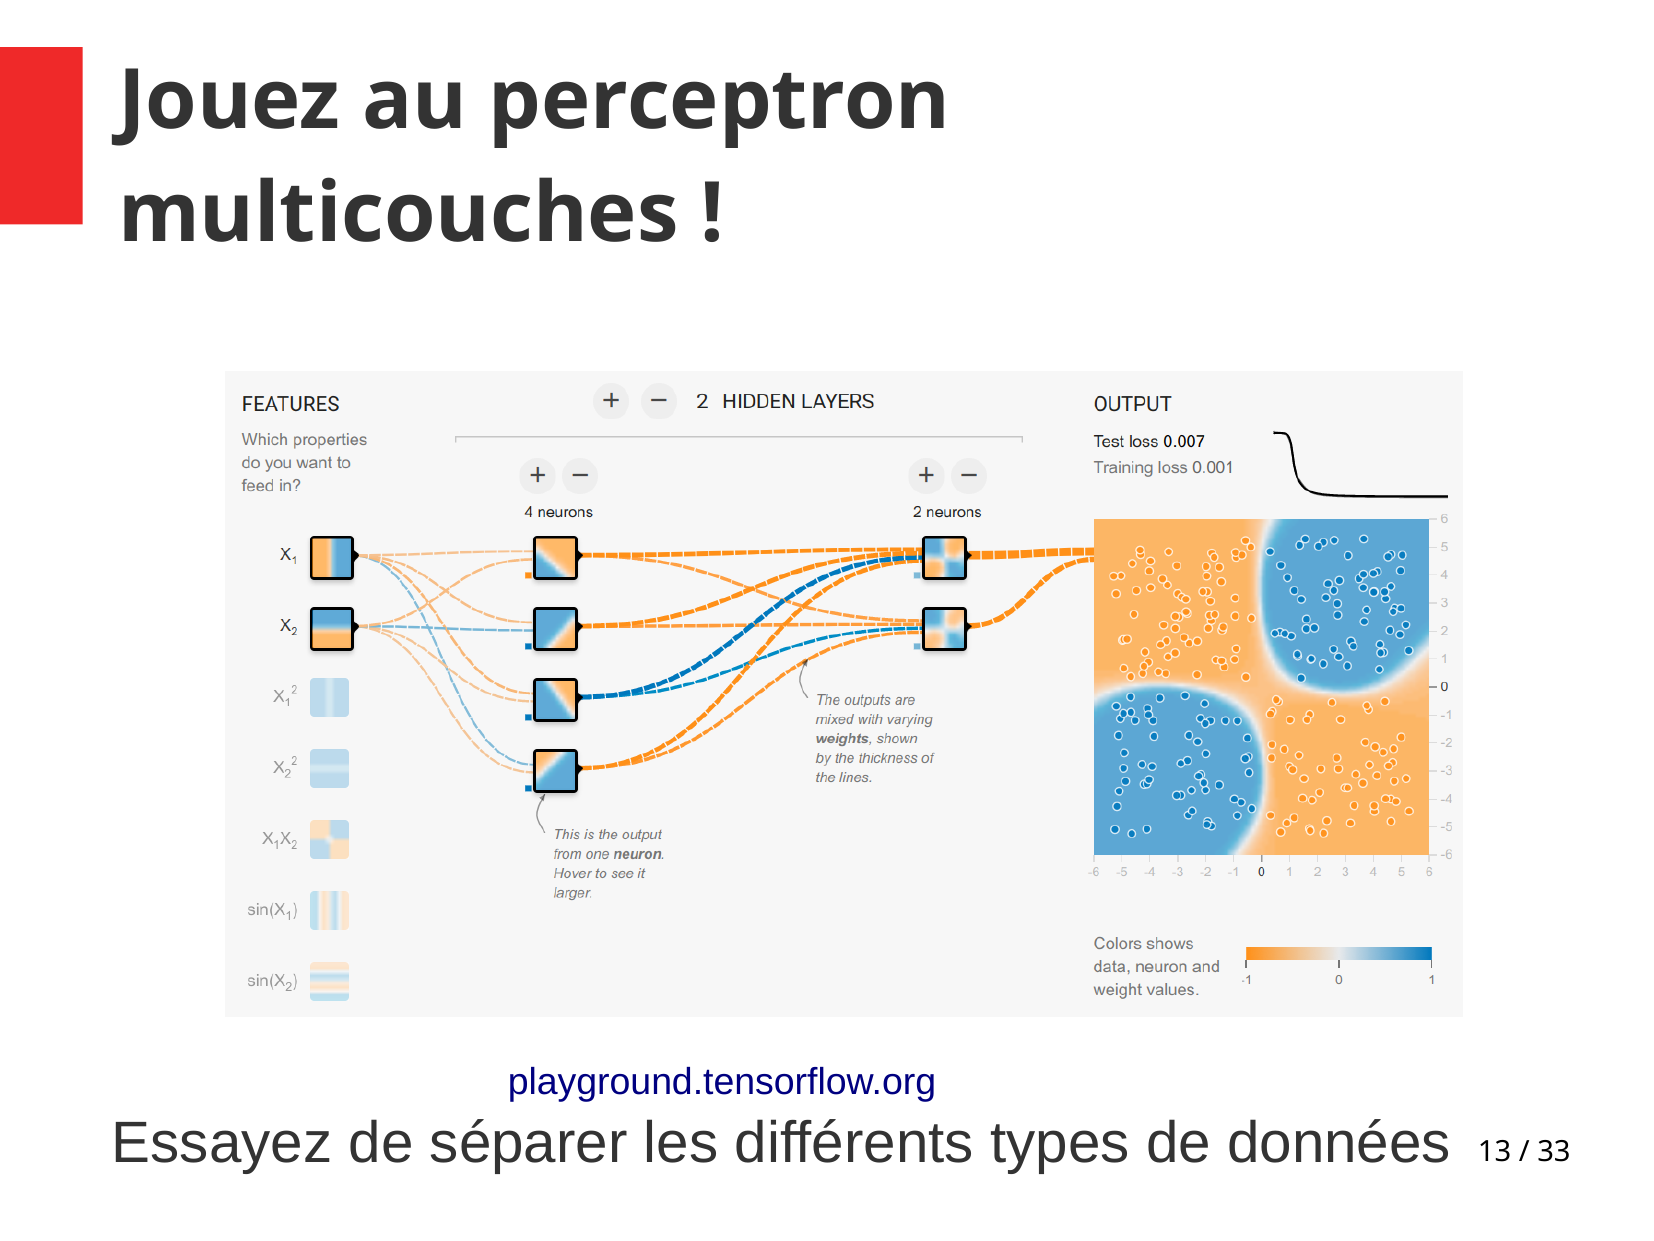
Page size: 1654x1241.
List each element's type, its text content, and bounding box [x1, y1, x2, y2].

text_box Essayez de séparer les différents types de données [41, 1110, 1483, 1191]
text_box playground.tensorflow.org [493, 1053, 951, 1111]
picture [225, 371, 1463, 1017]
title Jouez au perceptron multicouches ! [118, 49, 1571, 257]
